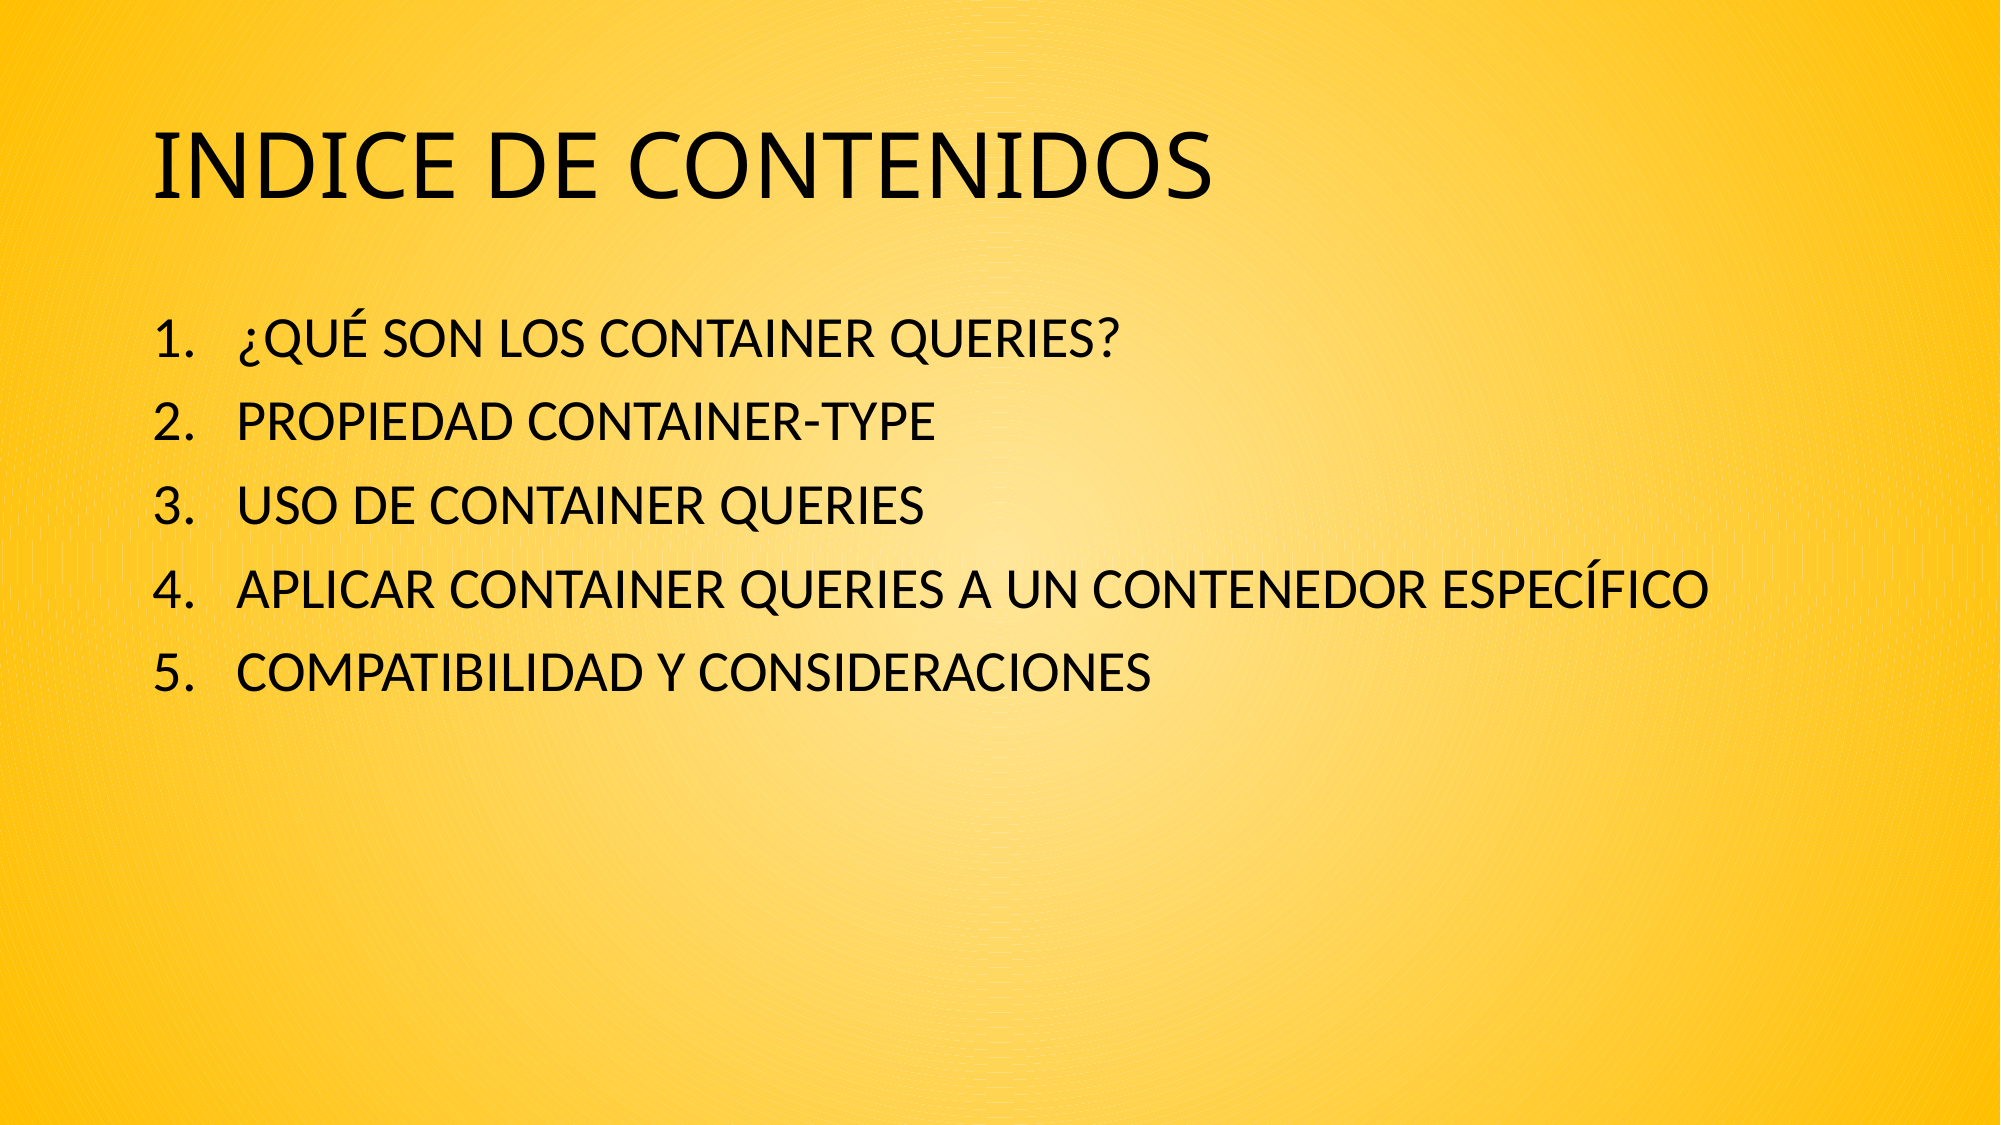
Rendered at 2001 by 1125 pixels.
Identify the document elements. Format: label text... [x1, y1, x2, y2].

list ¿QUÉ SON LOS CONTAINER QUERIES? PROPIEDAD CONTAINER-TYPE USO DE CONTAINER QUERIES APLICAR CONTAINER QUERIES A UN CONTENEDOR ESPECÍFICO COMPATIBILIDAD Y CONSIDERACIONES [137, 299, 1863, 1014]
title INDICE DE CONTENIDOS [137, 59, 1863, 278]
